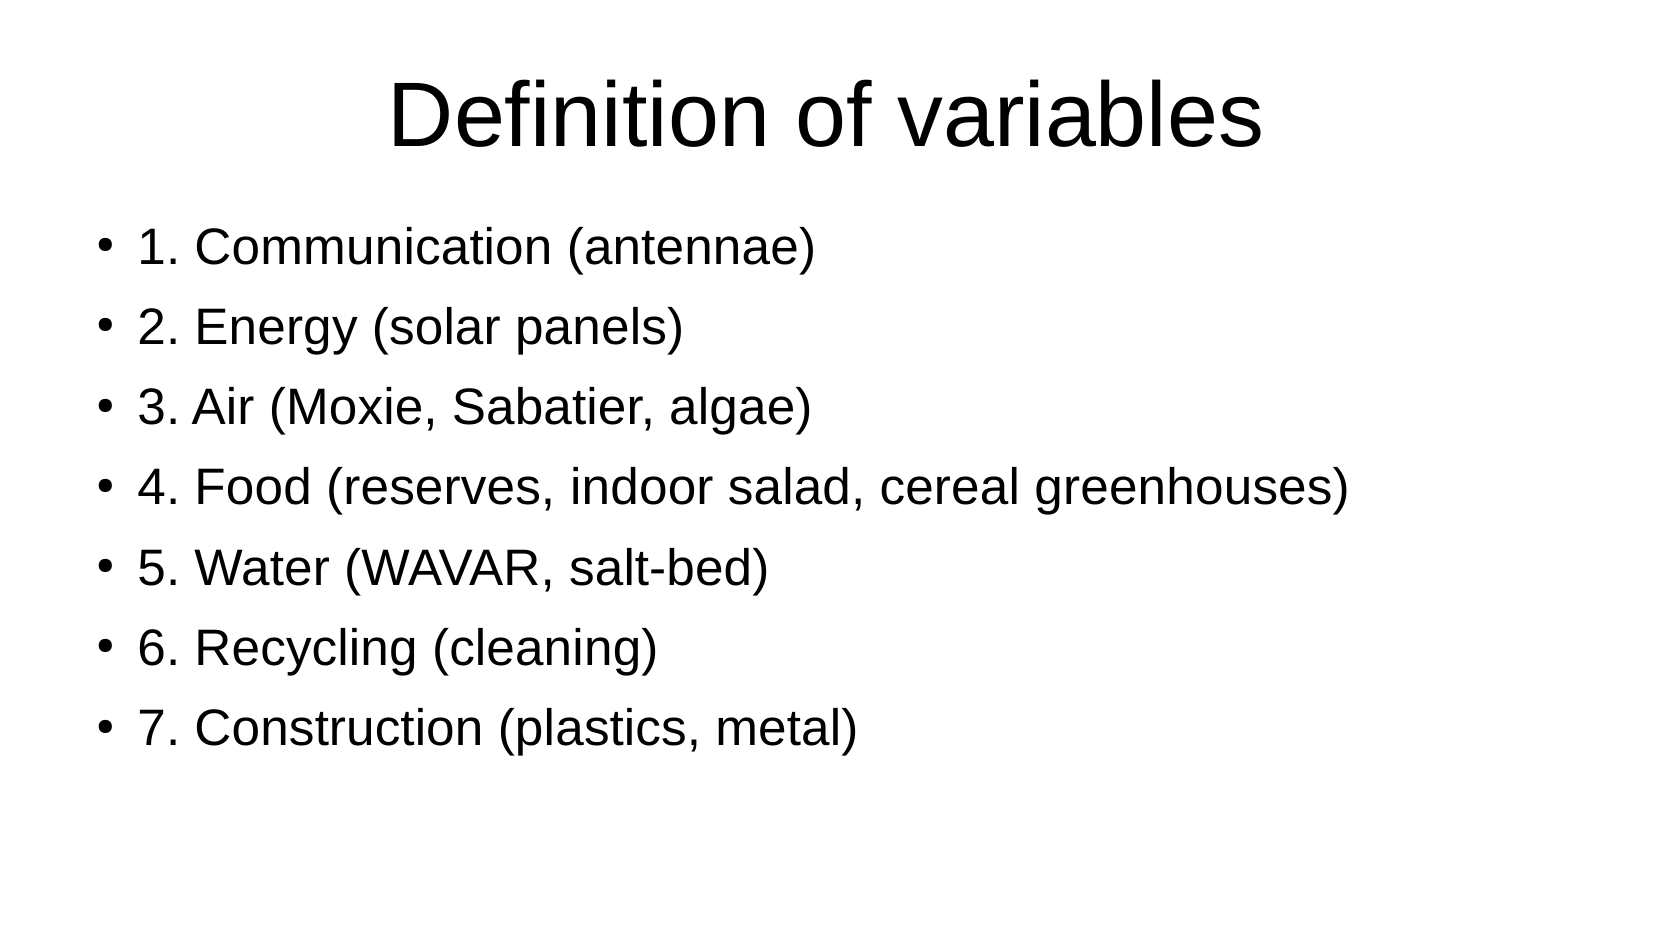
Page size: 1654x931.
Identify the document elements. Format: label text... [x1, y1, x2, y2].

title Definition of variables [82, 37, 1571, 193]
list 1. Communication (antennae) 2. Energy (solar panels) 3. Air (Moxie, Sabatier, algae) 4. Food (reserves, indoor salad, cereal greenhouses) 5. Water (WAVAR, salt-bed) 6. Recycling (cleaning) 7. Construction (plastics, metal) [82, 217, 1571, 758]
